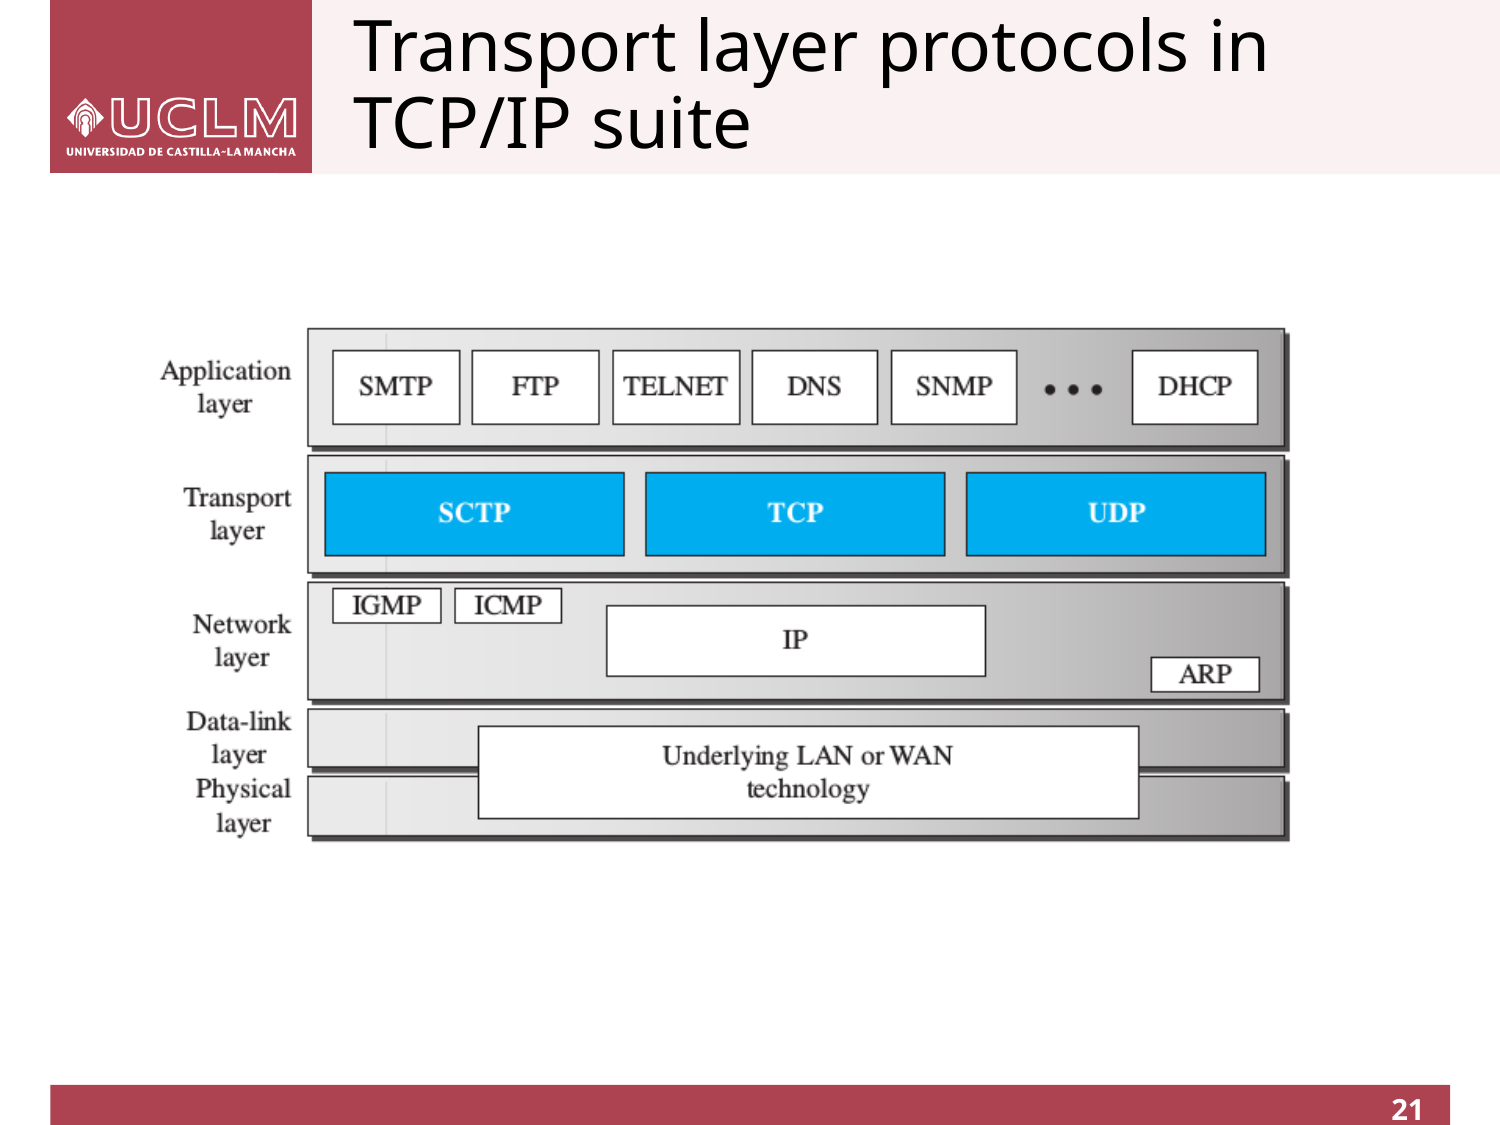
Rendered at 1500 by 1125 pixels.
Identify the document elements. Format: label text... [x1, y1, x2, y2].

picture [50, 0, 312, 173]
title Transport layer protocols in TCP/IP suite [353, 6, 1425, 168]
picture [151, 322, 1312, 851]
